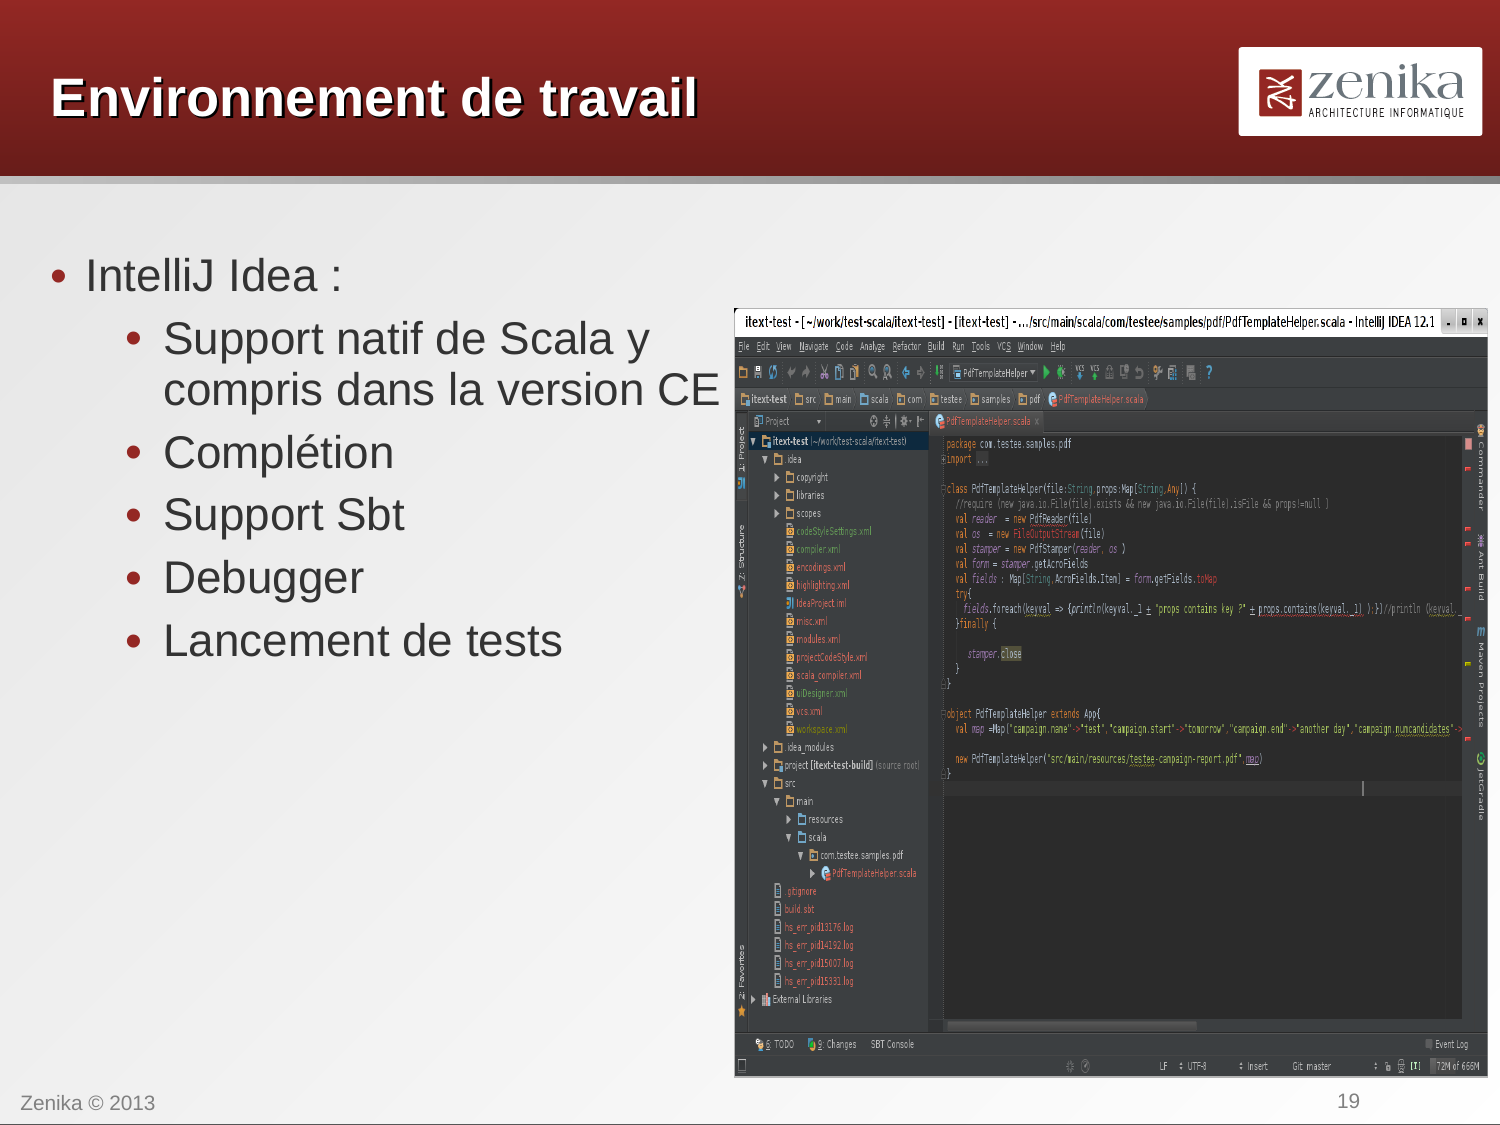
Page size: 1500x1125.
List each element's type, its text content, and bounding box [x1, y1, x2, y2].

title Environnement de travail [50, 15, 1206, 180]
list IntelliJ Idea : Support natif de Scala y compris dans la version CE Complétion Support Sbt Debugger Lancement de tests [50, 249, 727, 1079]
picture [734, 308, 1488, 1078]
picture [1257, 58, 1464, 125]
